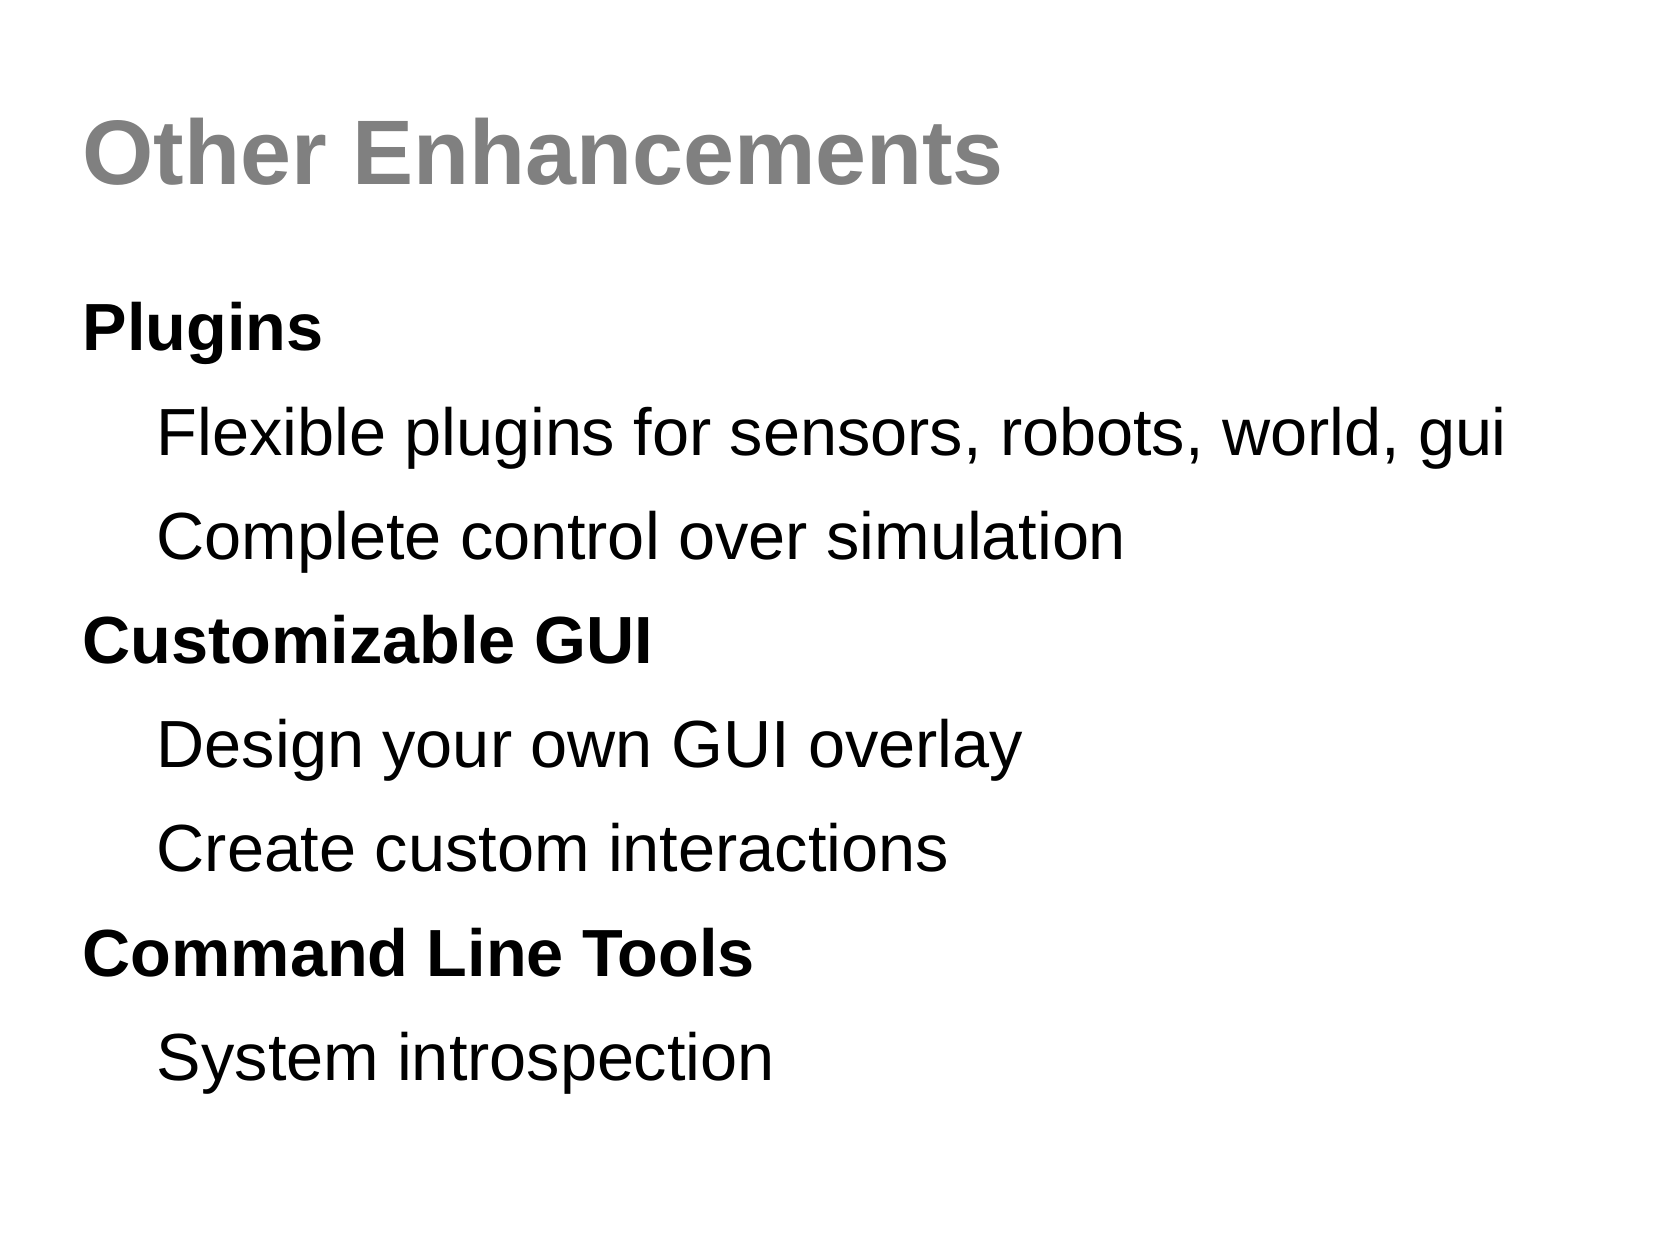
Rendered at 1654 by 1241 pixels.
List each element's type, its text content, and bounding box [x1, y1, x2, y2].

list Plugins Flexible plugins for sensors, robots, world, gui Complete control over simulation Customizable GUI Design your own GUI overlay Create custom interactions Command Line Tools System introspection [82, 290, 1571, 1109]
title Other Enhancements [82, 56, 1571, 250]
